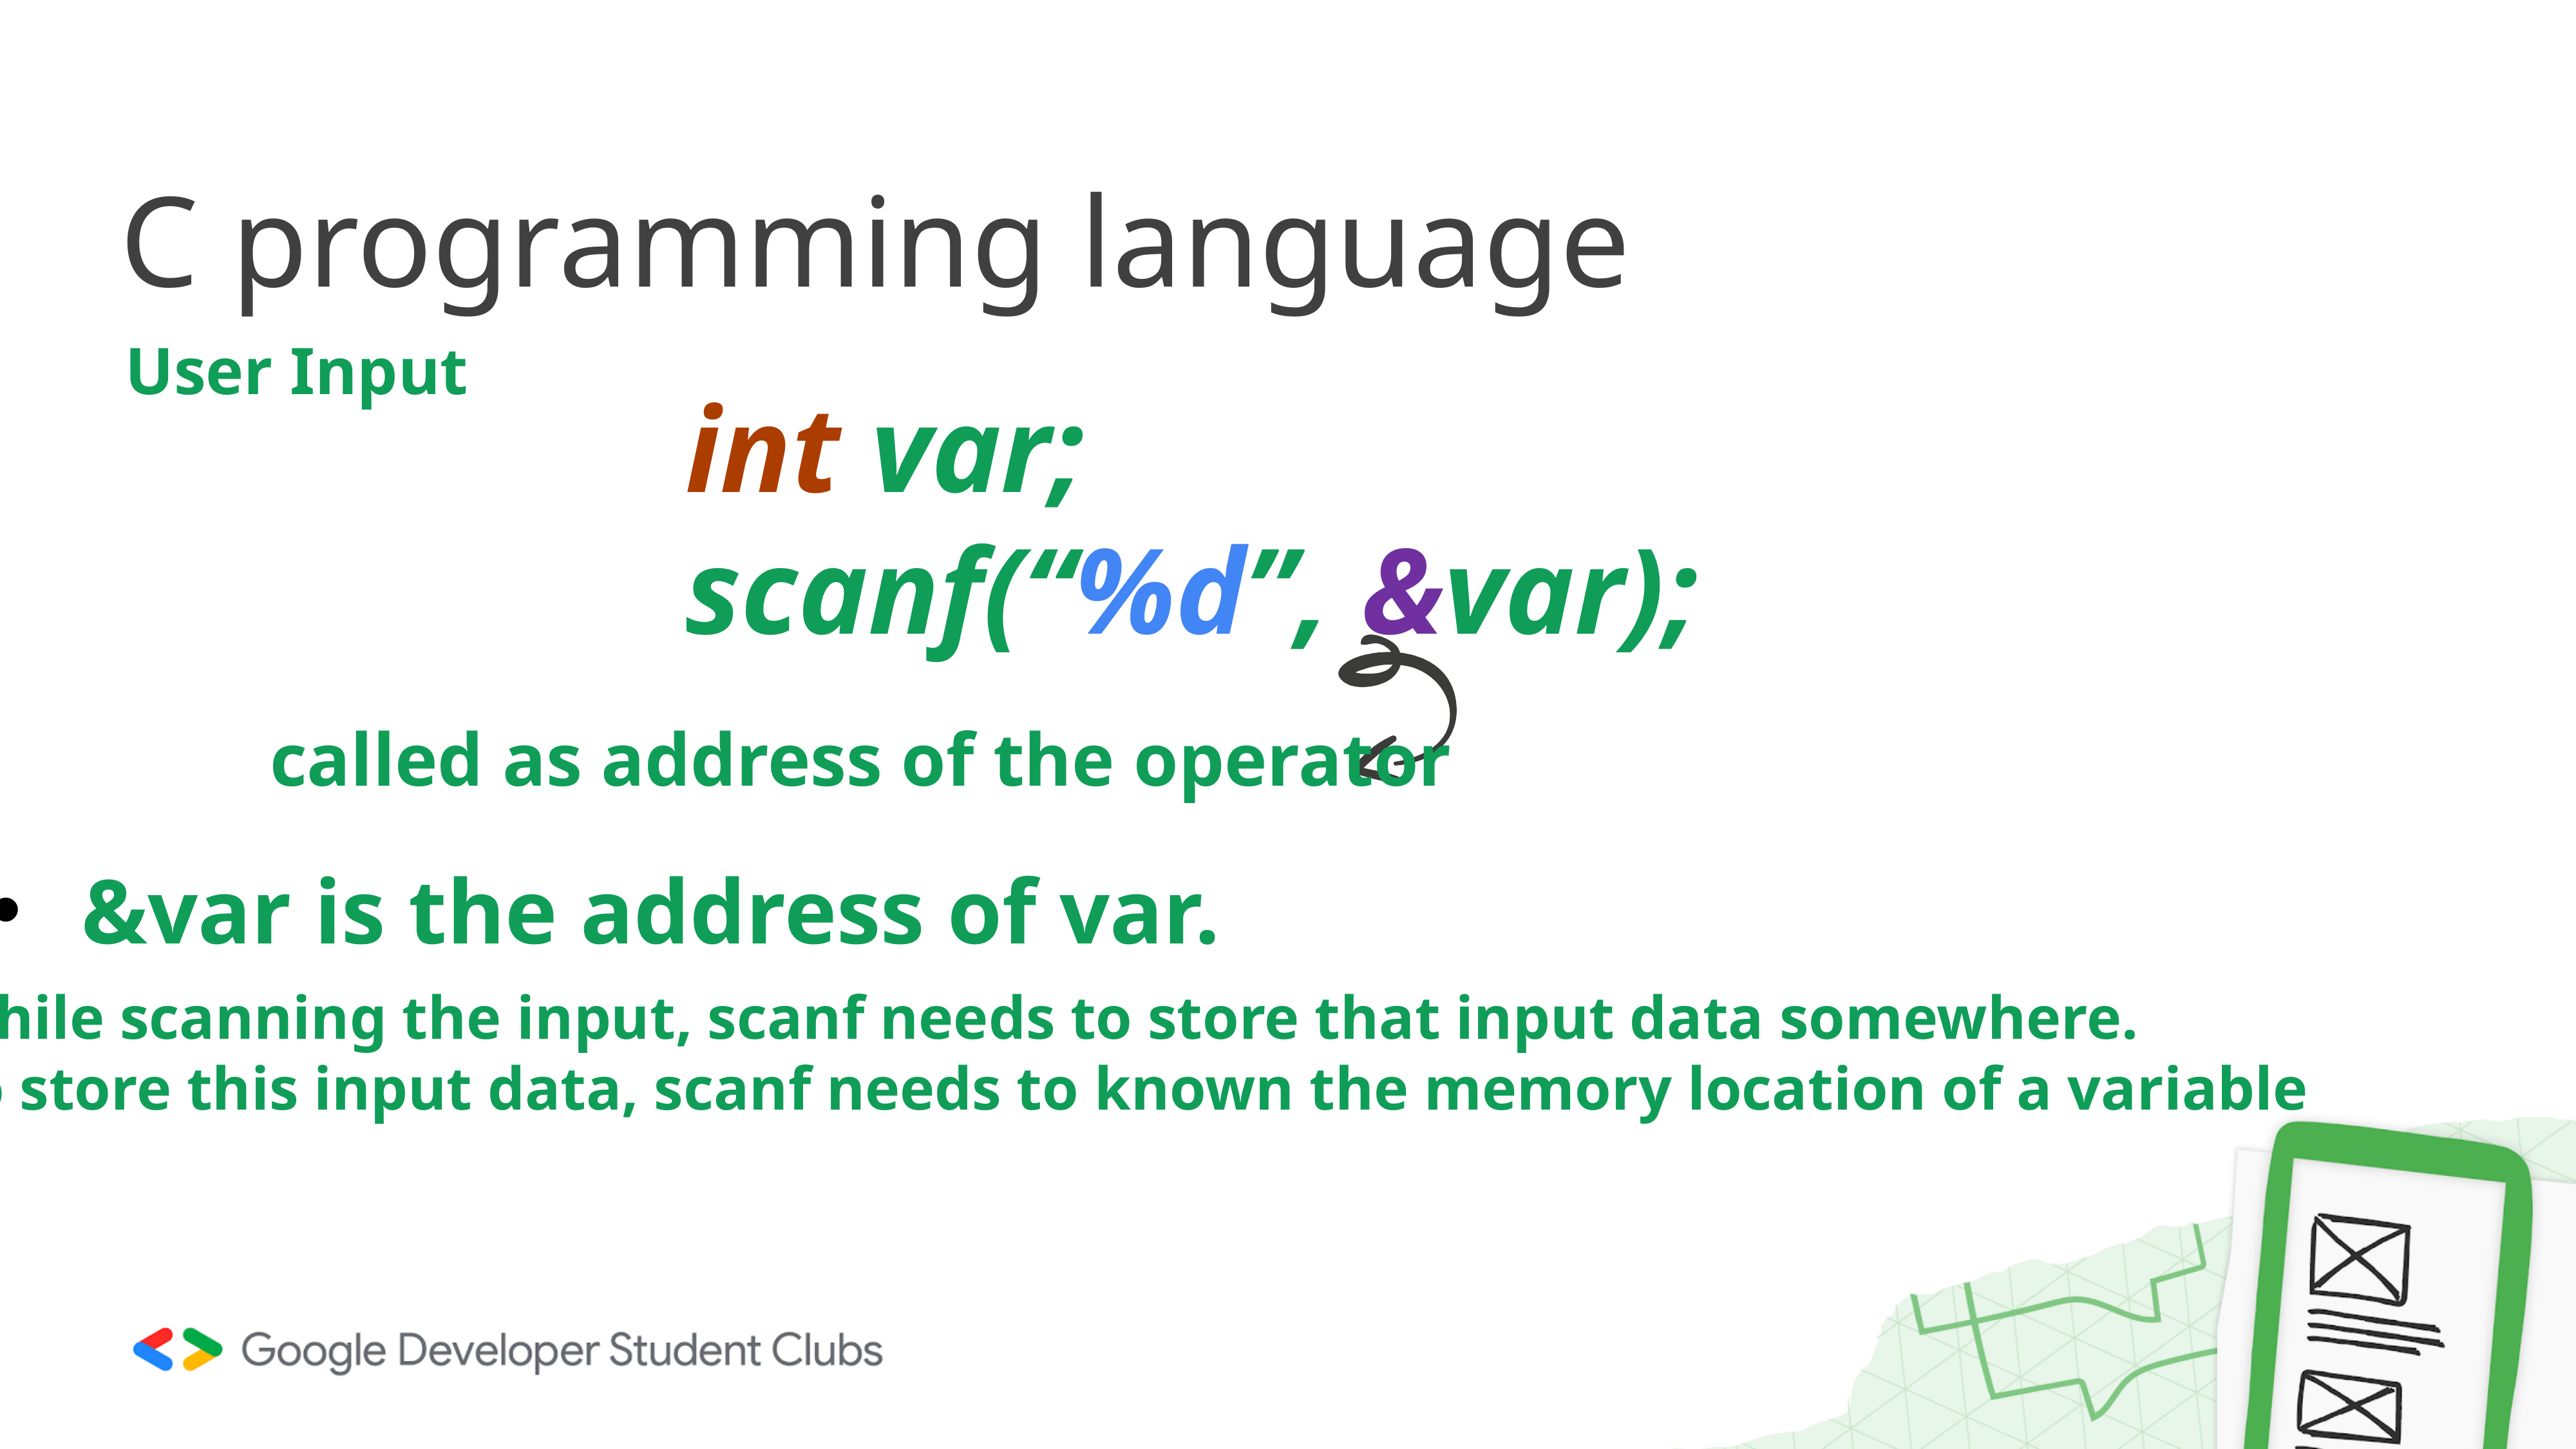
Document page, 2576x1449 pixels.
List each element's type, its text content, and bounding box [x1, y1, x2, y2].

title C programming language [94, 136, 2414, 430]
subtitle User Input [115, 320, 2441, 1180]
text_box While scanning the input, scanf needs to store that input data somewhere. To store this input data, scanf needs to known the memory location of a variable [0, 975, 2320, 1127]
text_box called as address of the operator [260, 709, 1463, 806]
text_box &var is the address of var. [0, 850, 1231, 975]
picture [1338, 634, 1457, 709]
text_box int var; scanf(“%d”, &var); [1383, 598, 1405, 620]
text_box int var; scanf(“%d”, &var); [1397, 562, 1410, 581]
text_box int var; scanf(“%d”, &var); [676, 369, 1708, 663]
picture [0, 0, 2576, 1449]
